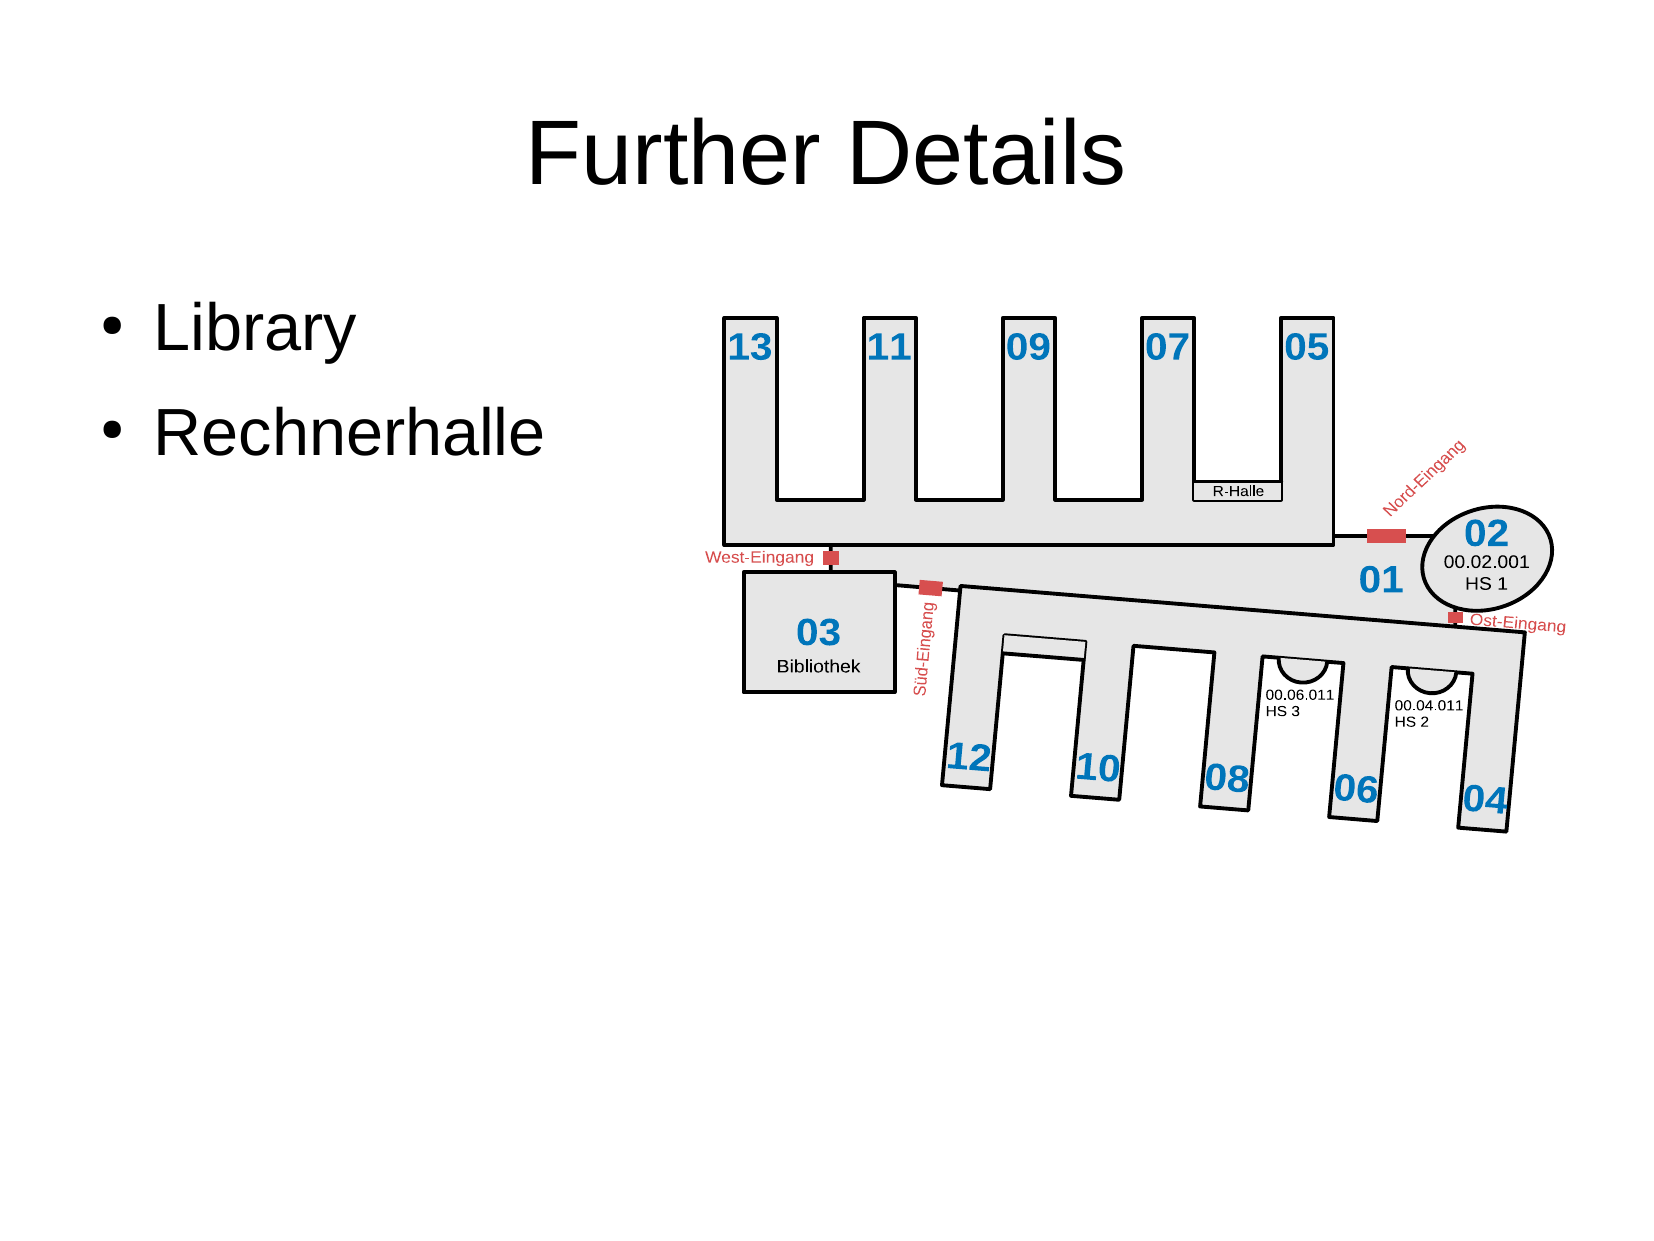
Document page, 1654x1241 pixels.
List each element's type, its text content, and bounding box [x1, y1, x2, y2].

picture [685, 271, 1576, 910]
title Further Details [82, 49, 1571, 257]
list Library Rechnerhalle [82, 290, 1571, 1010]
